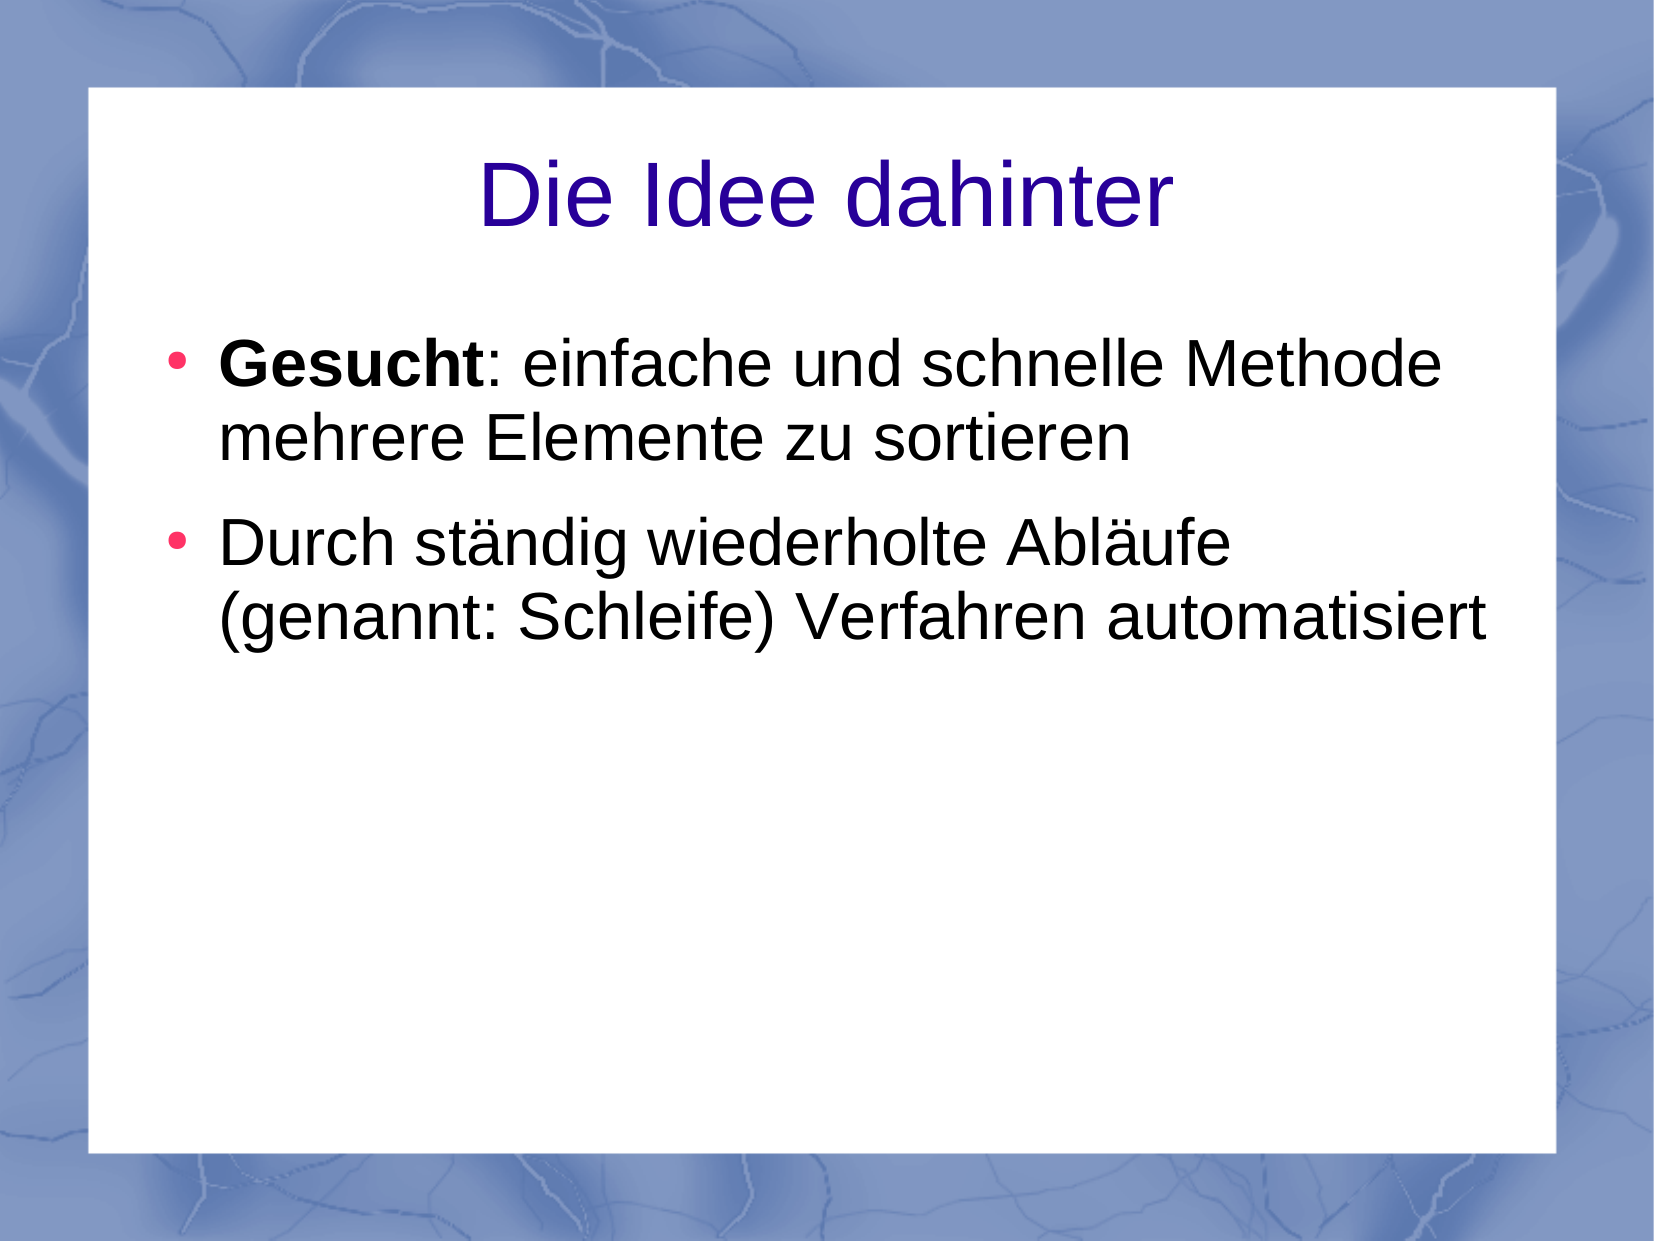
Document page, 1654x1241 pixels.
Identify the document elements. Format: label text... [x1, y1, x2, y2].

list Gesucht: einfache und schnelle Methode mehrere Elemente zu sortieren Durch ständig wiederholte Abläufe (genannt: Schleife) Verfahren automatisiert [147, 325, 1506, 1010]
title Die Idee dahinter [118, 90, 1536, 298]
picture [0, 0, 1654, 1241]
